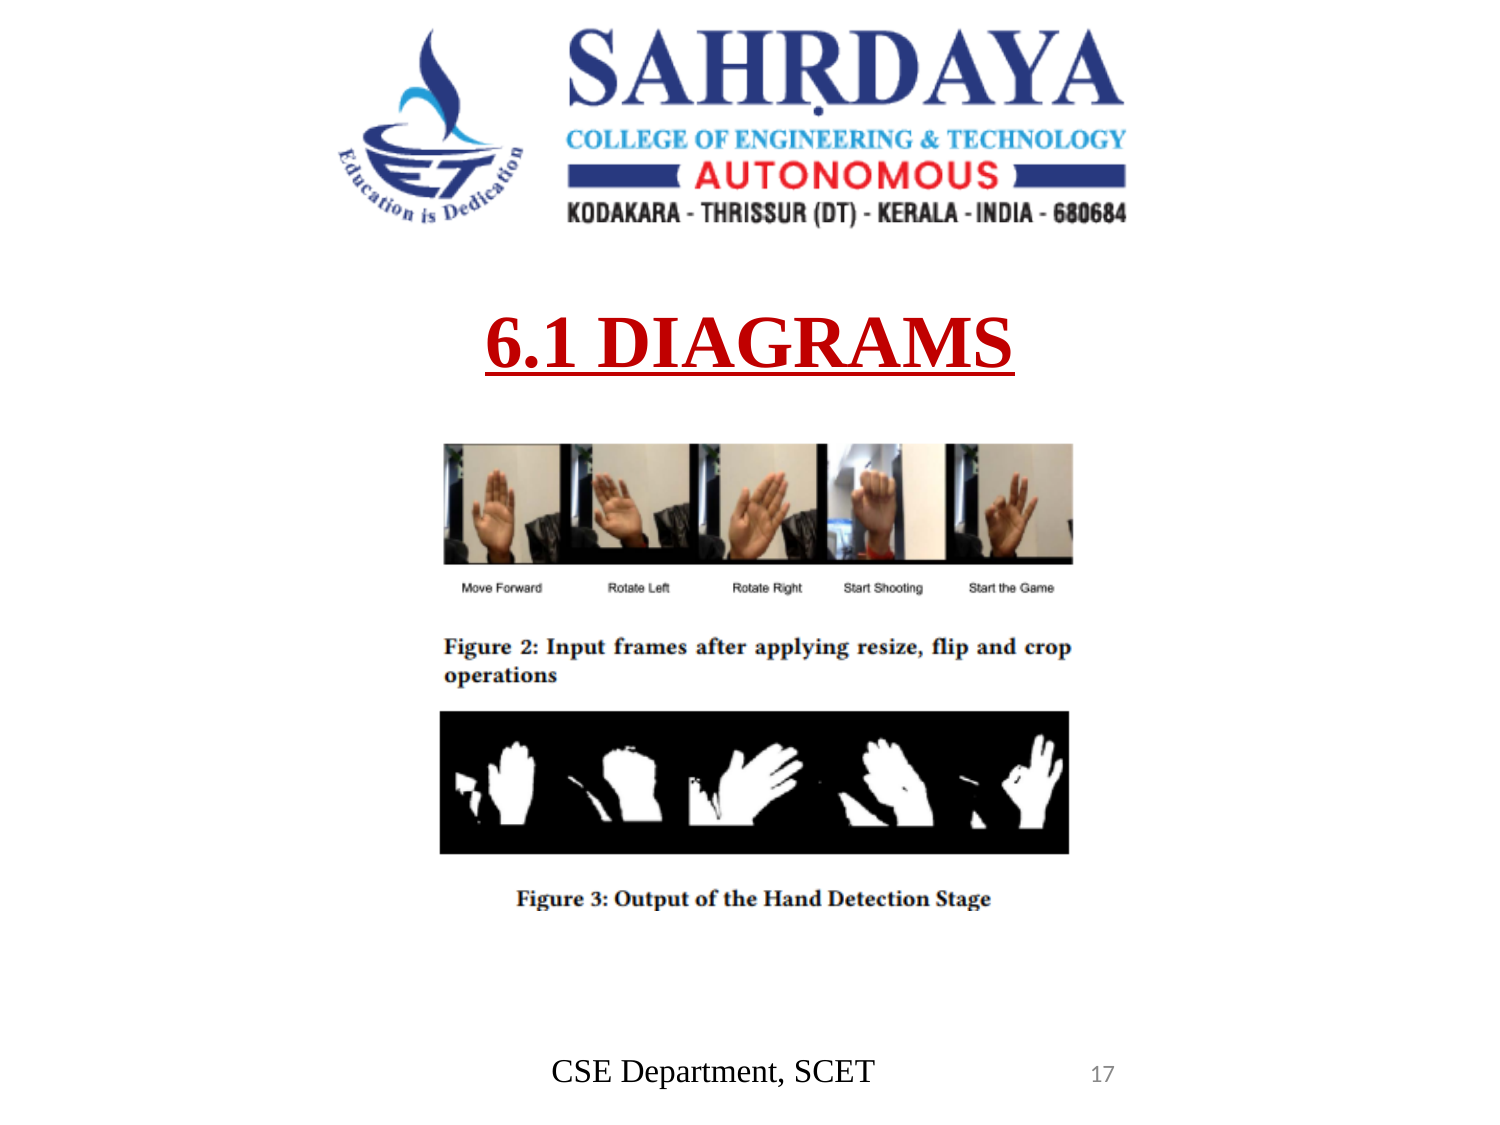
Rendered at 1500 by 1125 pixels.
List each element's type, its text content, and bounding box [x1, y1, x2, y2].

text_box 6.1 DIAGRAMS [75, 285, 1426, 365]
text_box 17 [1074, 1042, 1426, 1103]
text_box [75, 162, 1443, 1062]
text_box CSE Department, SCET [312, 1037, 1201, 1098]
picture [284, 0, 1177, 265]
picture [400, 419, 1100, 911]
